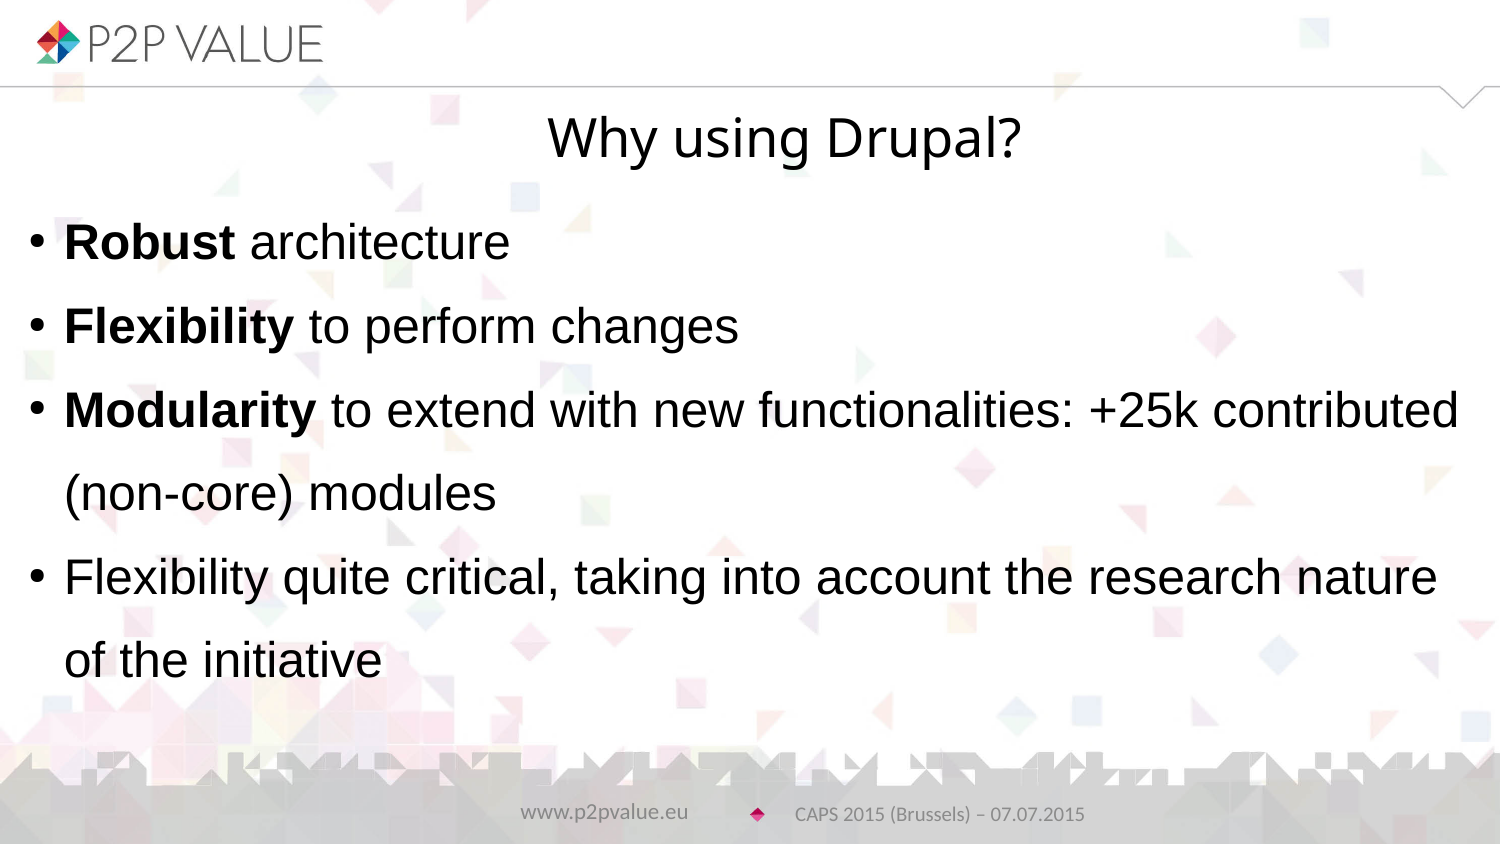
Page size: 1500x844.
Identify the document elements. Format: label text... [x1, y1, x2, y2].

text_box www.p2pvalue.eu [514, 790, 733, 830]
picture [0, 0, 1500, 844]
subtitle Robust architecture Flexibility to perform changes Modularity to extend with new functionalities: +25k contributed (non-core) modules Flexibility quite critical, taking into account the research nature of the initiative [15, 180, 1496, 736]
text_box CAPS 2015 (Brussels) – 07.07.2015 [781, 790, 1474, 836]
title Why using Drupal? [324, 92, 1246, 180]
